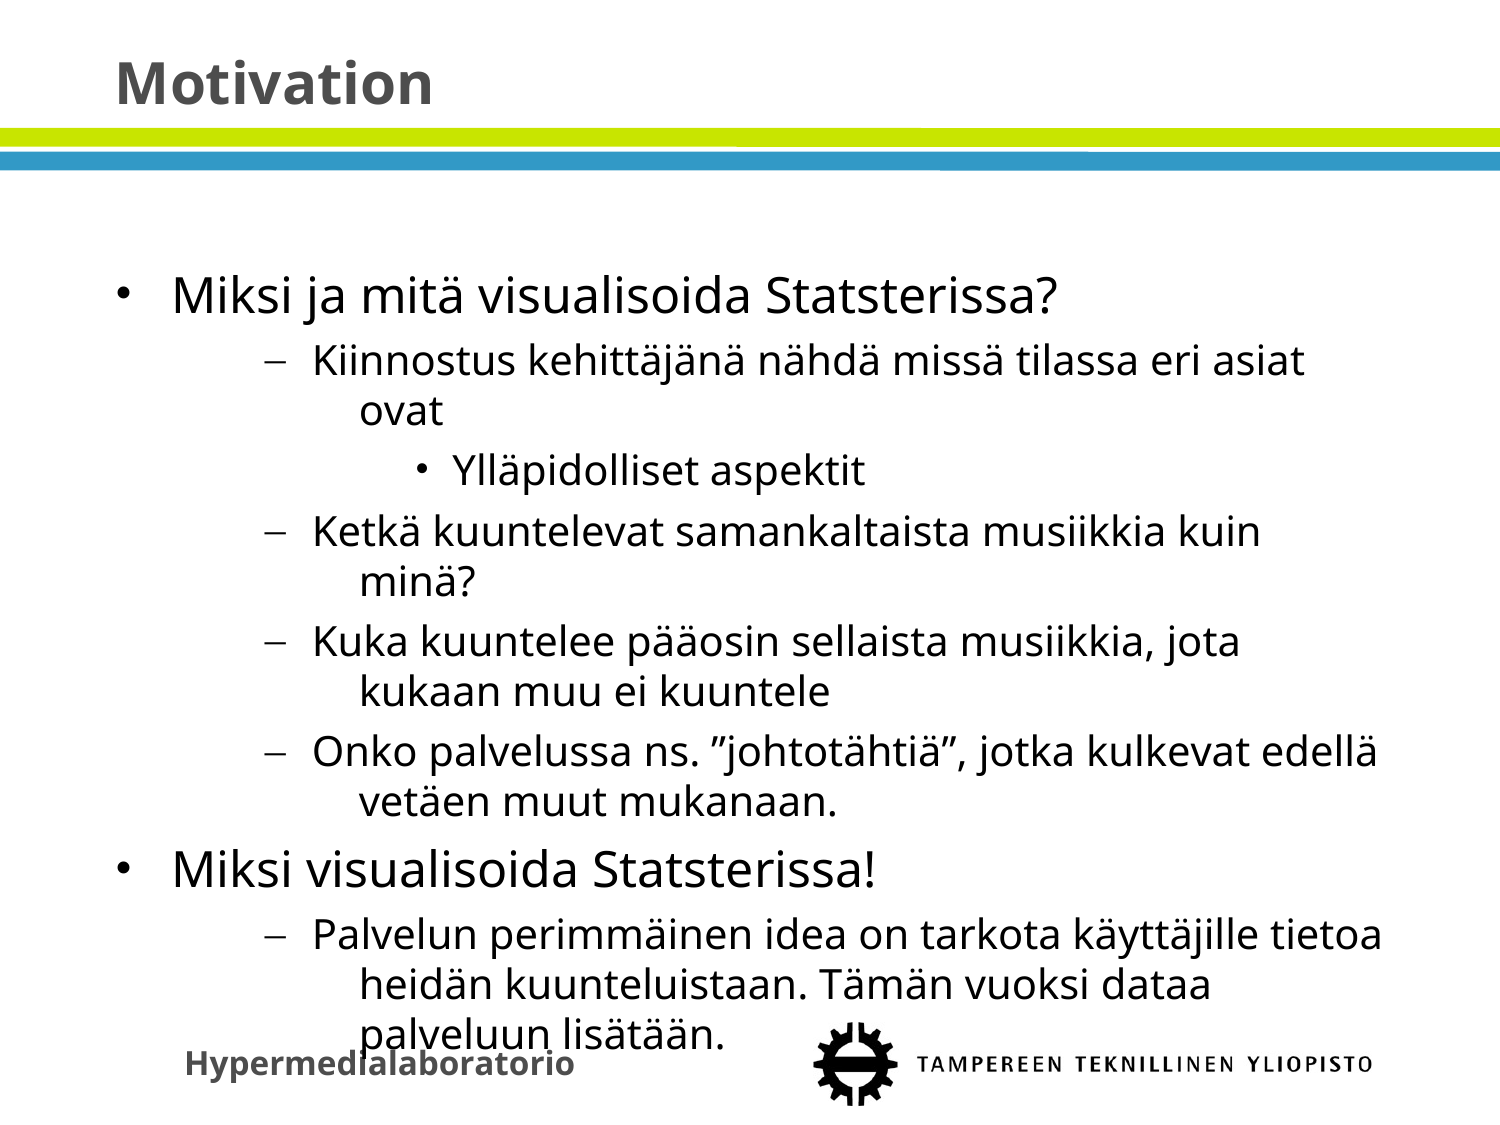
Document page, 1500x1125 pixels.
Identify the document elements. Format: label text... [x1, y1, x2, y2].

list Miksi ja mitä visualisoida Statsterissa? Kiinnostus kehittäjänä nähdä missä tilassa eri asiat ovat Ylläpidolliset aspektit Ketkä kuuntelevat samankaltaista musiikkia kuin minä? Kuka kuuntelee pääosin sellaista musiikkia, jota kukaan muu ei kuuntele Onko palvelussa ns. ”johtotähtiä”, jotka kulkevat edellä vetäen muut mukanaan. Miksi visualisoida Statsterissa! Palvelun perimmäinen idea on tarkota käyttäjille tietoa heidän kuunteluistaan. Tämän vuoksi dataa palveluun lisätään. [100, 255, 1400, 1012]
title Motivation [100, 3, 1100, 159]
picture [813, 1022, 1377, 1106]
